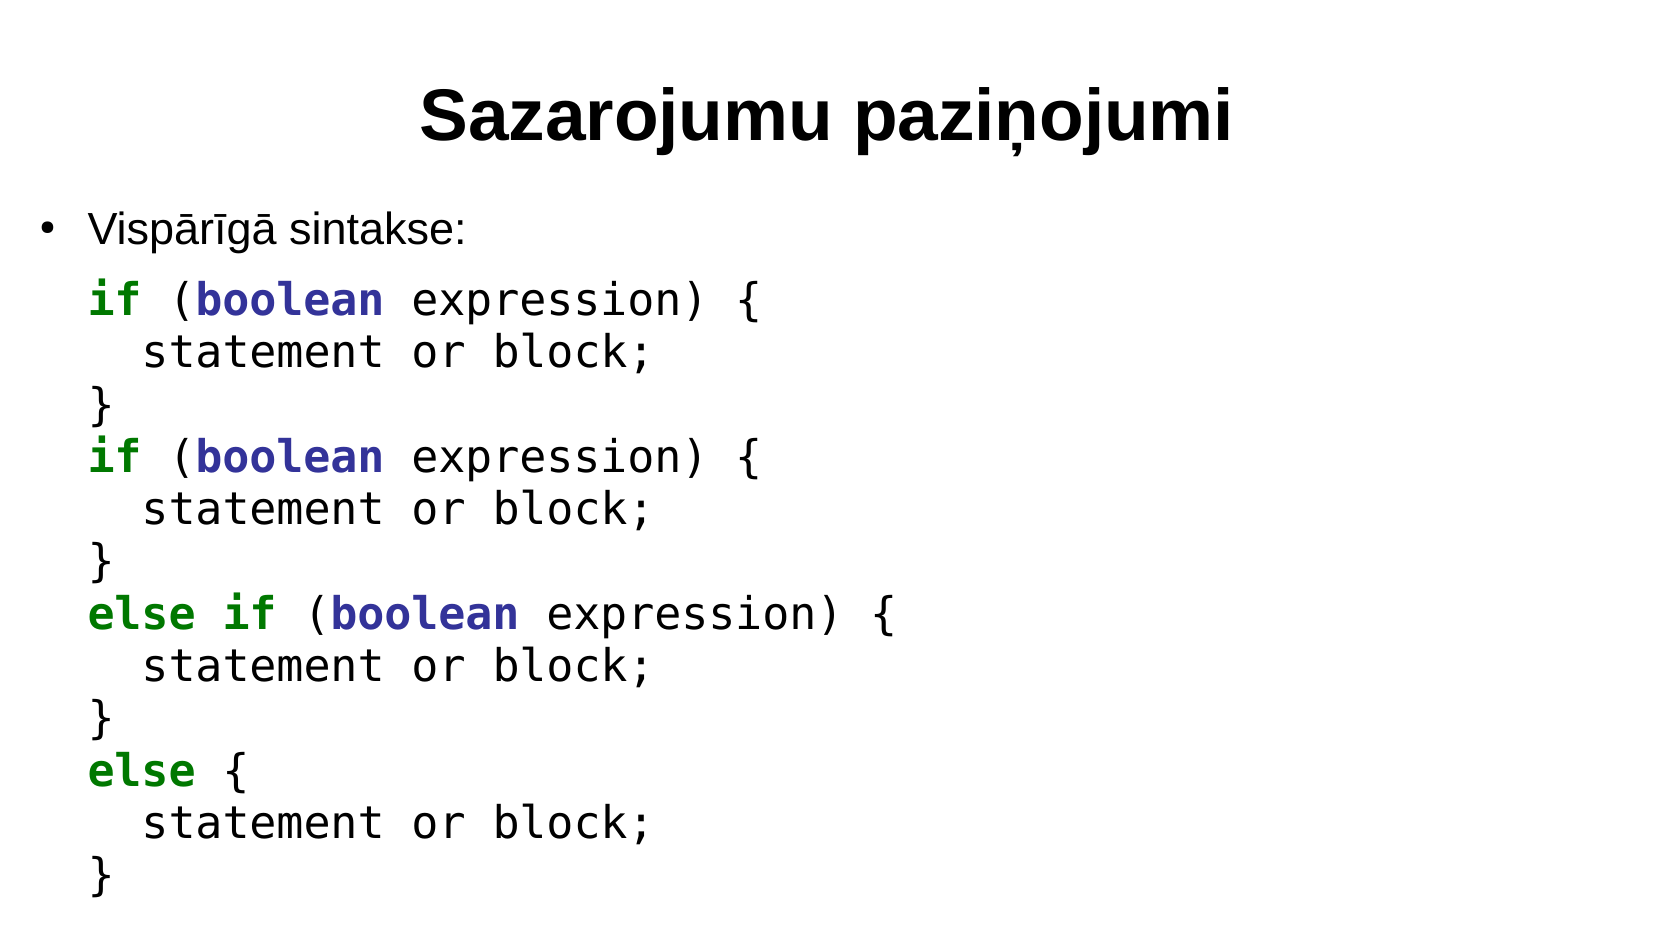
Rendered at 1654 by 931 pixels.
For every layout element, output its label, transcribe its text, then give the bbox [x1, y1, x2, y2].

title Sazarojumu paziņojumi [82, 37, 1571, 193]
list Vispārīgā sintakse: if (boolean expression) { statement or block; } if (boolean expression) { statement or block; } else if (boolean expression) { statement or block; } else { statement or block; } [23, 203, 1619, 904]
